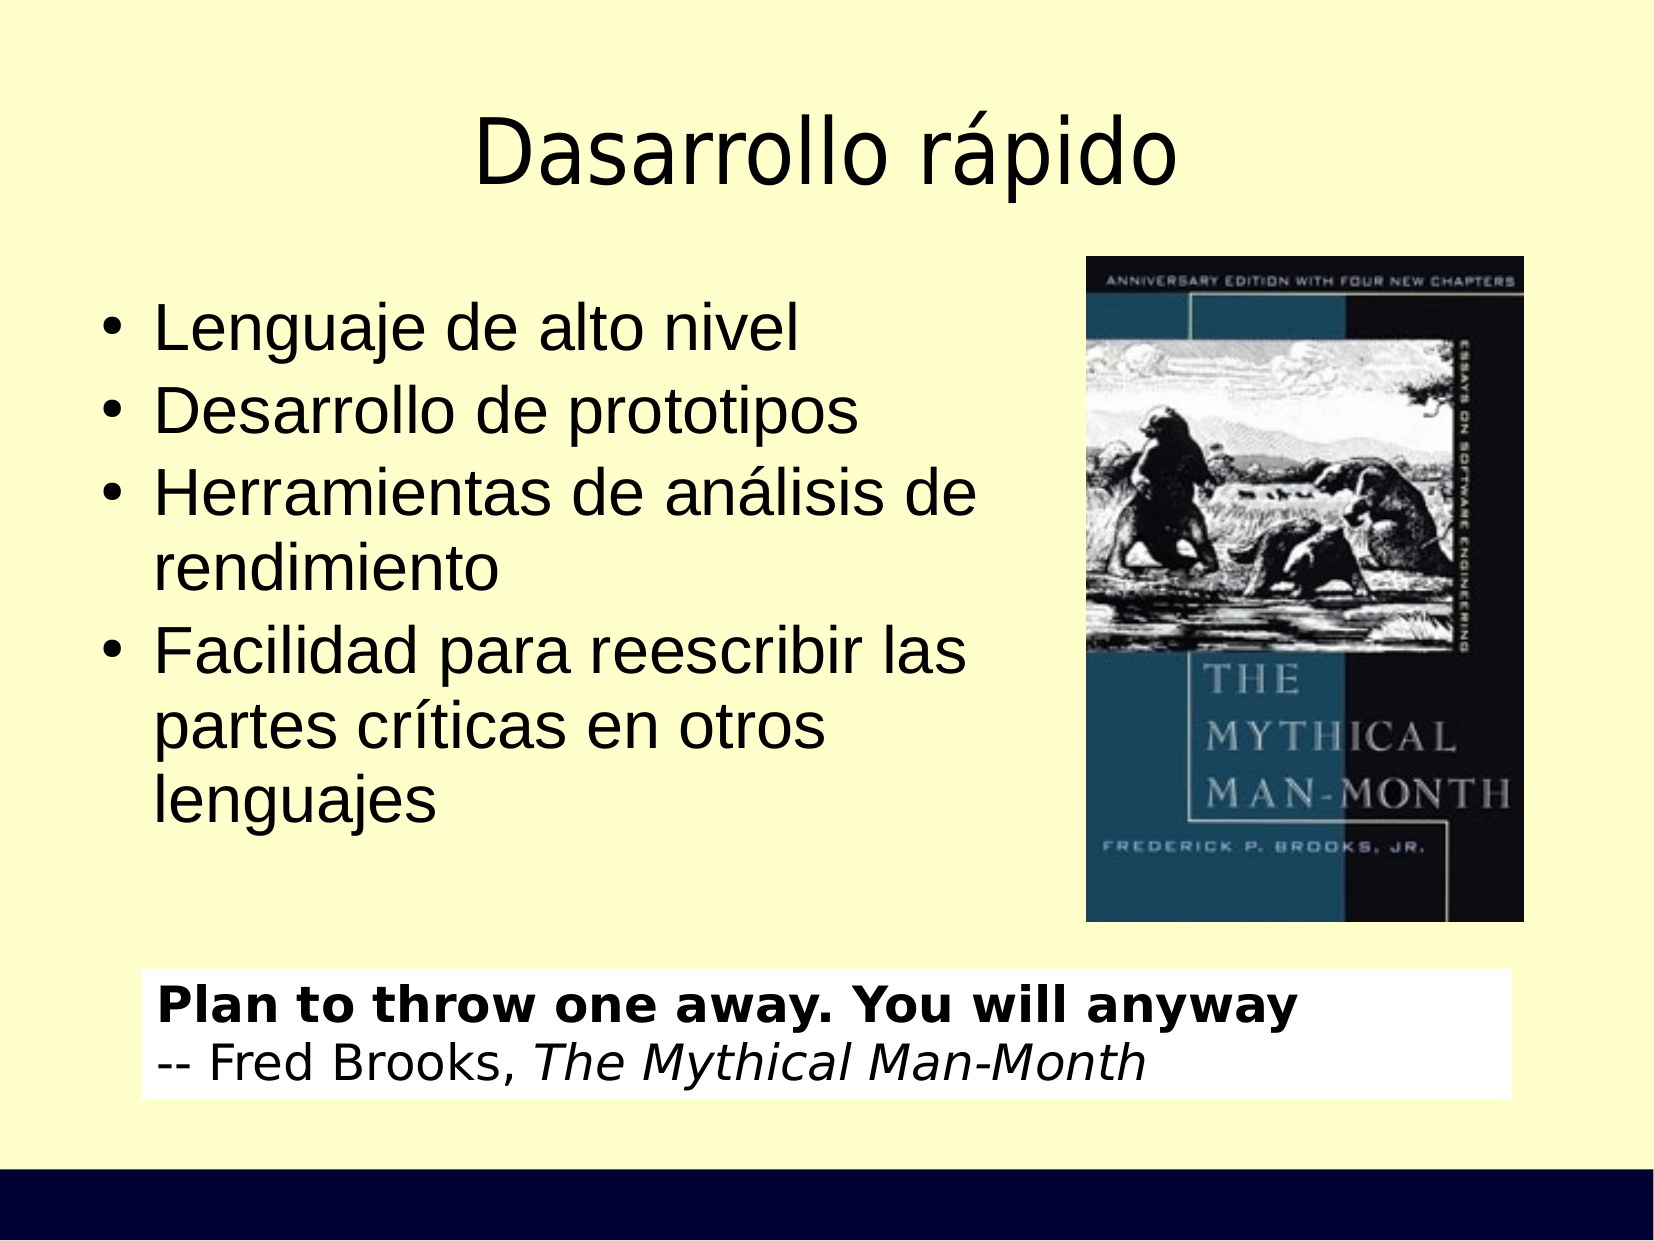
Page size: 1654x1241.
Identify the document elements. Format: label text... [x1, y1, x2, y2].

text_box Plan to throw one away. You will anyway -- Fred Brooks, The Mythical Man-Month [141, 968, 1512, 1100]
picture [1086, 256, 1524, 923]
title Dasarrollo rápido [82, 49, 1571, 257]
list Lenguaje de alto nivel Desarrollo de prototipos Herramientas de análisis de rendimiento Facilidad para reescribir las partes críticas en otros lenguajes [82, 290, 1063, 922]
